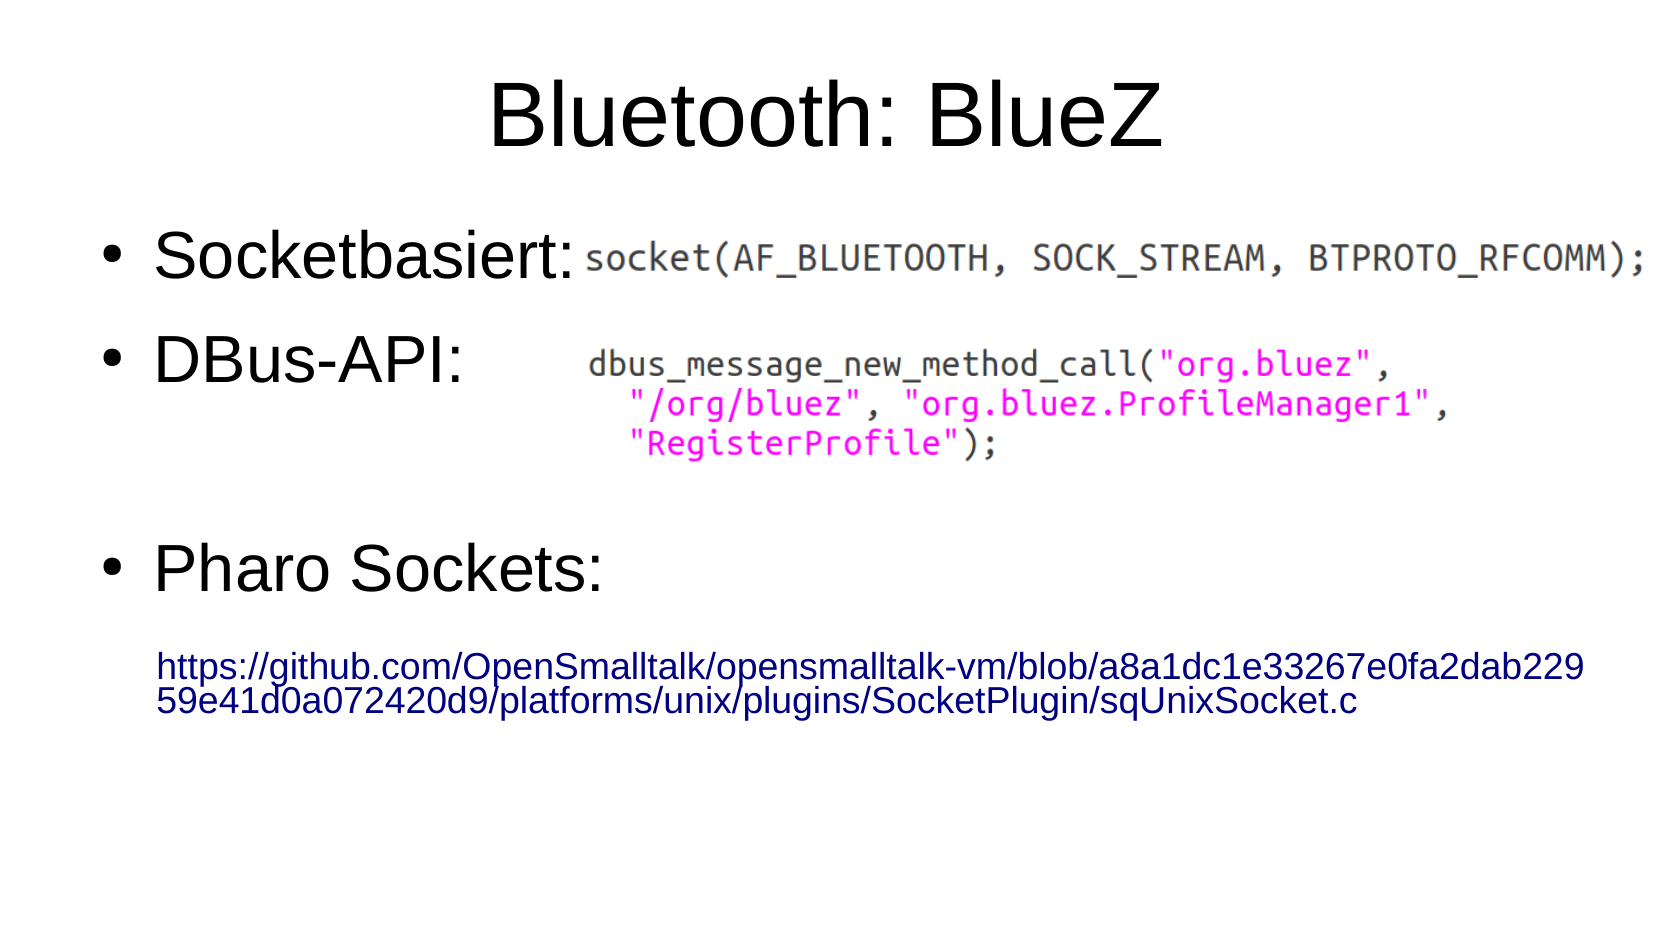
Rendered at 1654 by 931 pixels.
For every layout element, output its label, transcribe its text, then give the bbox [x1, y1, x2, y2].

title Bluetooth: BlueZ [82, 37, 1571, 193]
picture [584, 342, 1456, 467]
list Socketbasiert: DBus-API: Pharo Sockets: [82, 217, 1571, 758]
picture [575, 236, 1654, 284]
text_box https://github.com/OpenSmalltalk/opensmalltalk-vm/blob/a8a1dc1e33267e0fa2dab22959e41d0a072420d9/platforms/unix/plugins/SocketPlugin/sqUnixSocket.c [141, 637, 1601, 779]
